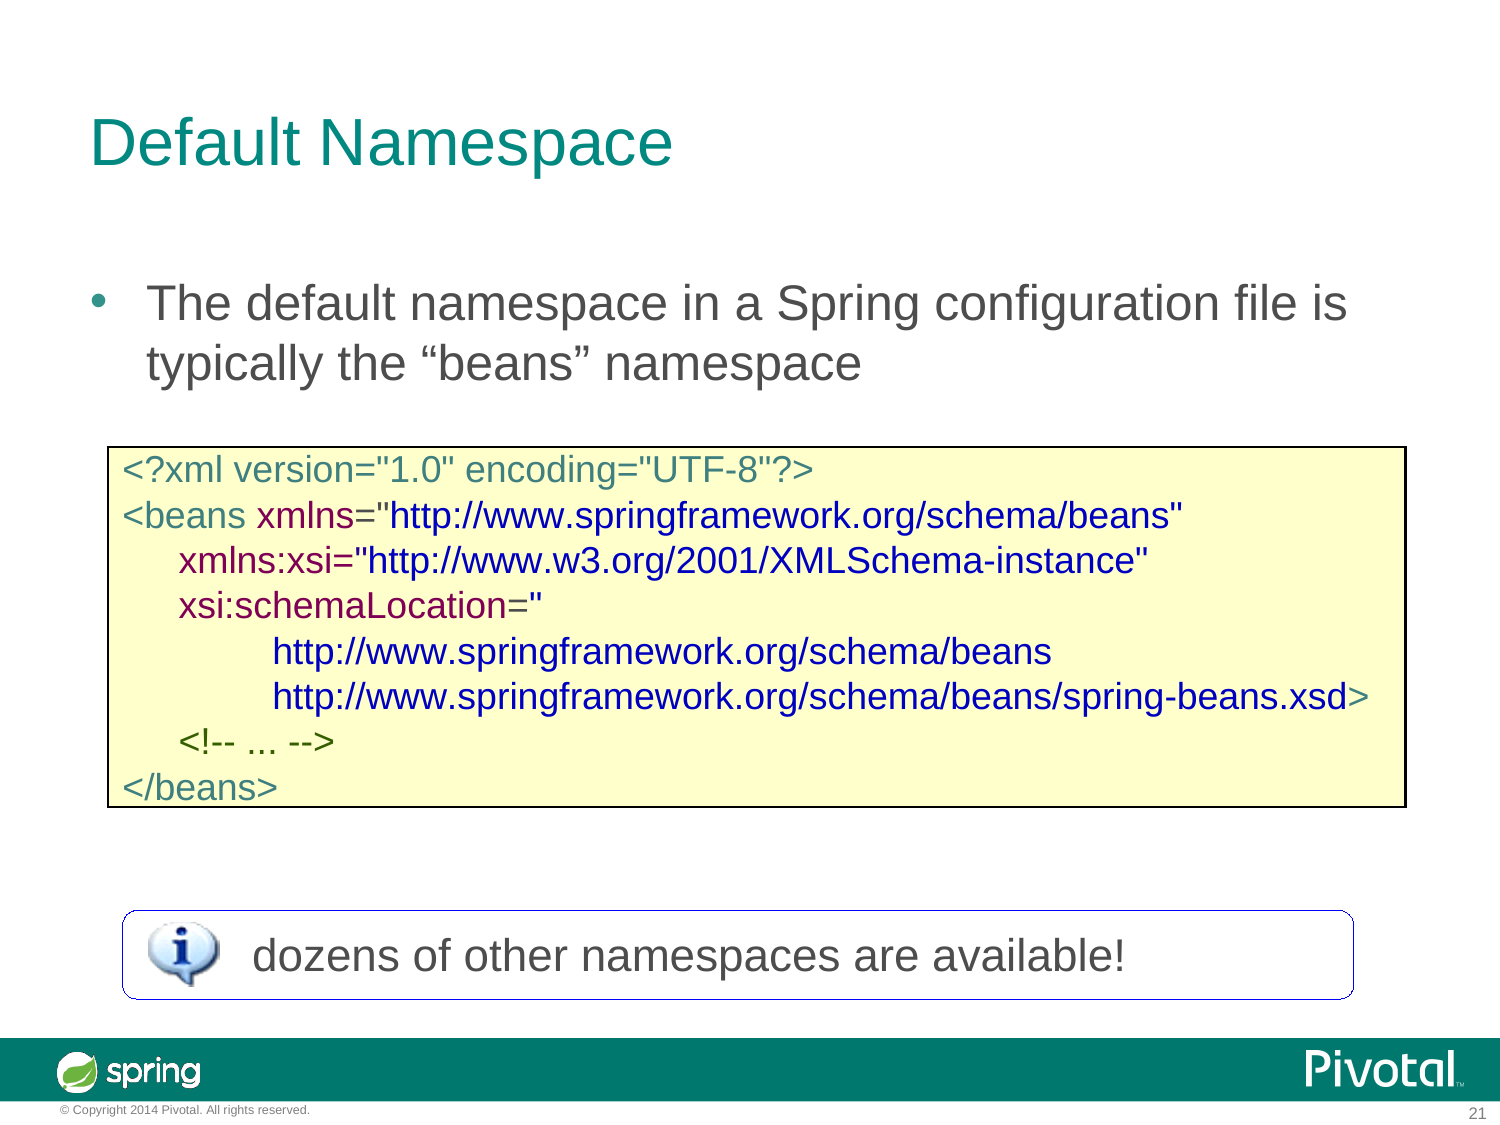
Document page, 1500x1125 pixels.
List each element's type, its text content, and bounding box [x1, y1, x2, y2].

picture [32, 1041, 210, 1103]
text_box [122, 910, 1354, 1000]
text_box <?xml version="1.0" encoding="UTF-8"?> <beans xmlns="http://www.springframework.org/schema/beans" xmlns:xsi="http://www.w3.org/2001/XMLSchema-instance" xsi:schemaLocation=" http://www.springframework.org/schema/beans http://www.springframework.org/schema/beans/spring-beans.xsd> <!-- ... --> </beans> [107, 446, 1406, 808]
title Default Namespace [75, 45, 1426, 233]
picture [1306, 1050, 1464, 1087]
text_box dozens of other namespaces are available! [237, 918, 1355, 989]
picture [148, 922, 220, 987]
list The default namespace in a Spring configuration file is typically the “beans” namespace [75, 262, 1426, 398]
